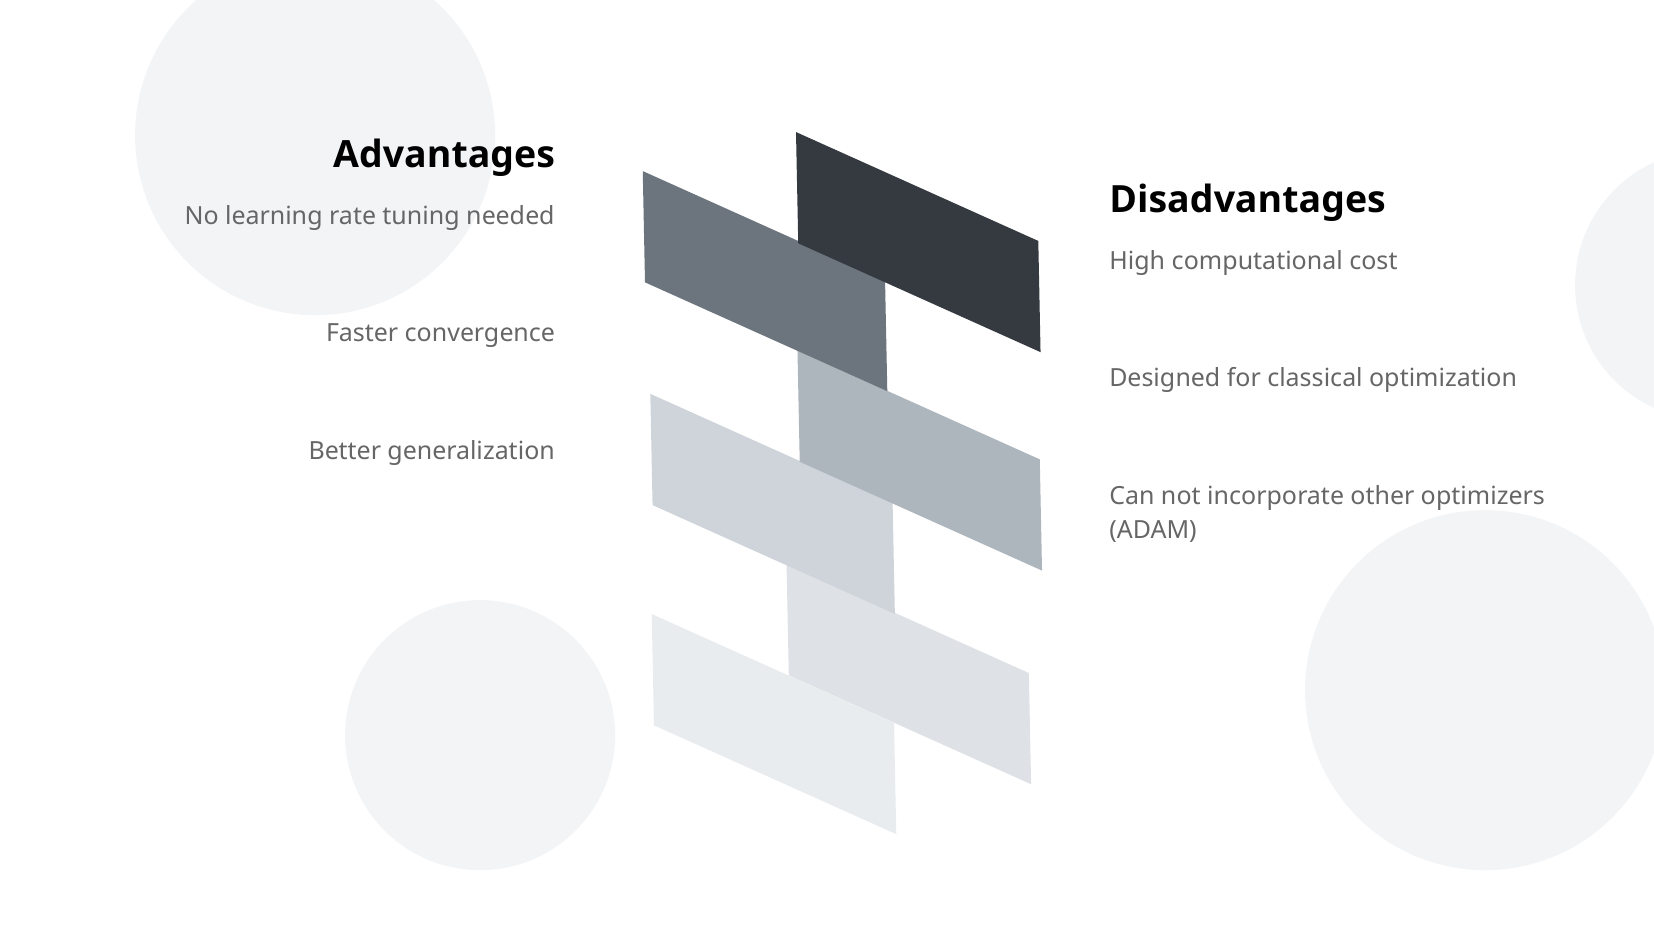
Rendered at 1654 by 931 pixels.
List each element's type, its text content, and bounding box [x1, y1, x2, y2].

text_box Advantages [240, 120, 571, 186]
text_box No learning rate tuning needed Faster convergence Better generalization [15, 190, 571, 475]
text_box Disadvantages [1094, 165, 1425, 231]
text_box High computational cost Designed for classical optimization Can not incorporate other optimizers (ADAM) [1094, 235, 1650, 554]
